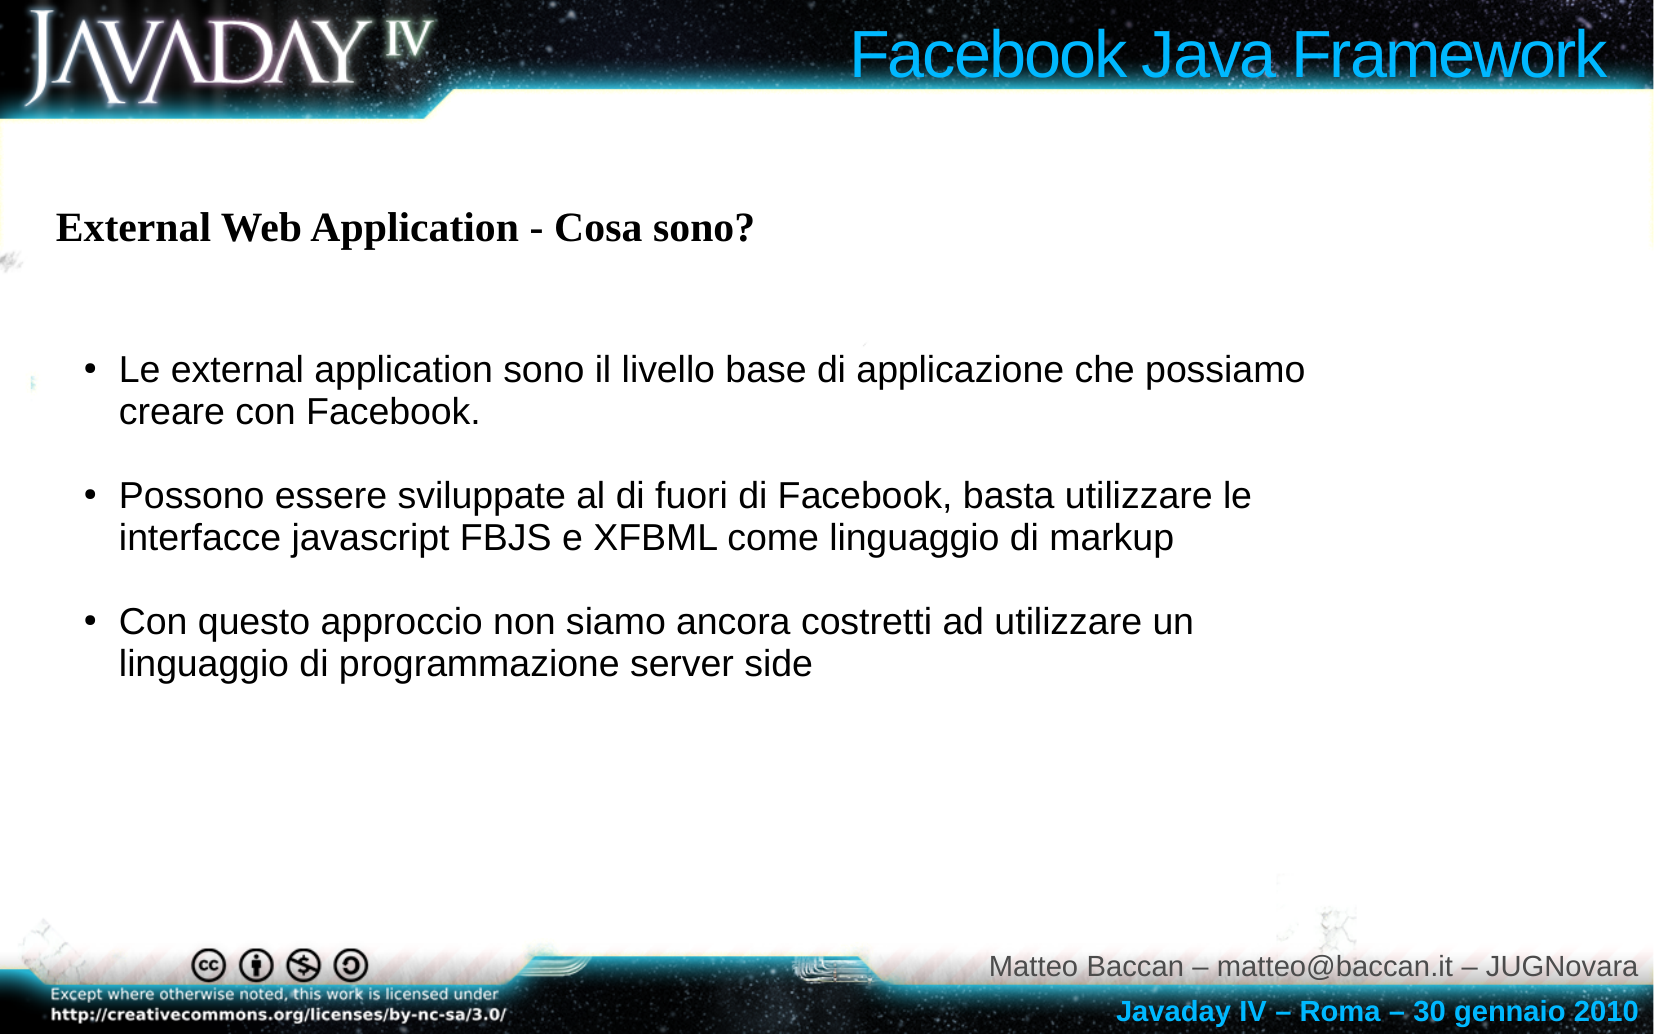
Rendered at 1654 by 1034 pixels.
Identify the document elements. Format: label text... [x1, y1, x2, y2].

title Facebook Java Framework [132, 5, 1609, 103]
picture [0, 0, 1654, 1034]
text_box Le external application sono il livello base di applicazione che possiamo creare con Facebook. Possono essere sviluppate al di fuori di Facebook, basta utilizzare le interfacce javascript FBJS e XFBML come linguaggio di markup Con questo approccio non siamo ancora costretti ad utilizzare un linguaggio di programmazione server side [33, 341, 1375, 693]
text_box External Web Application - Cosa sono? [41, 173, 1216, 236]
